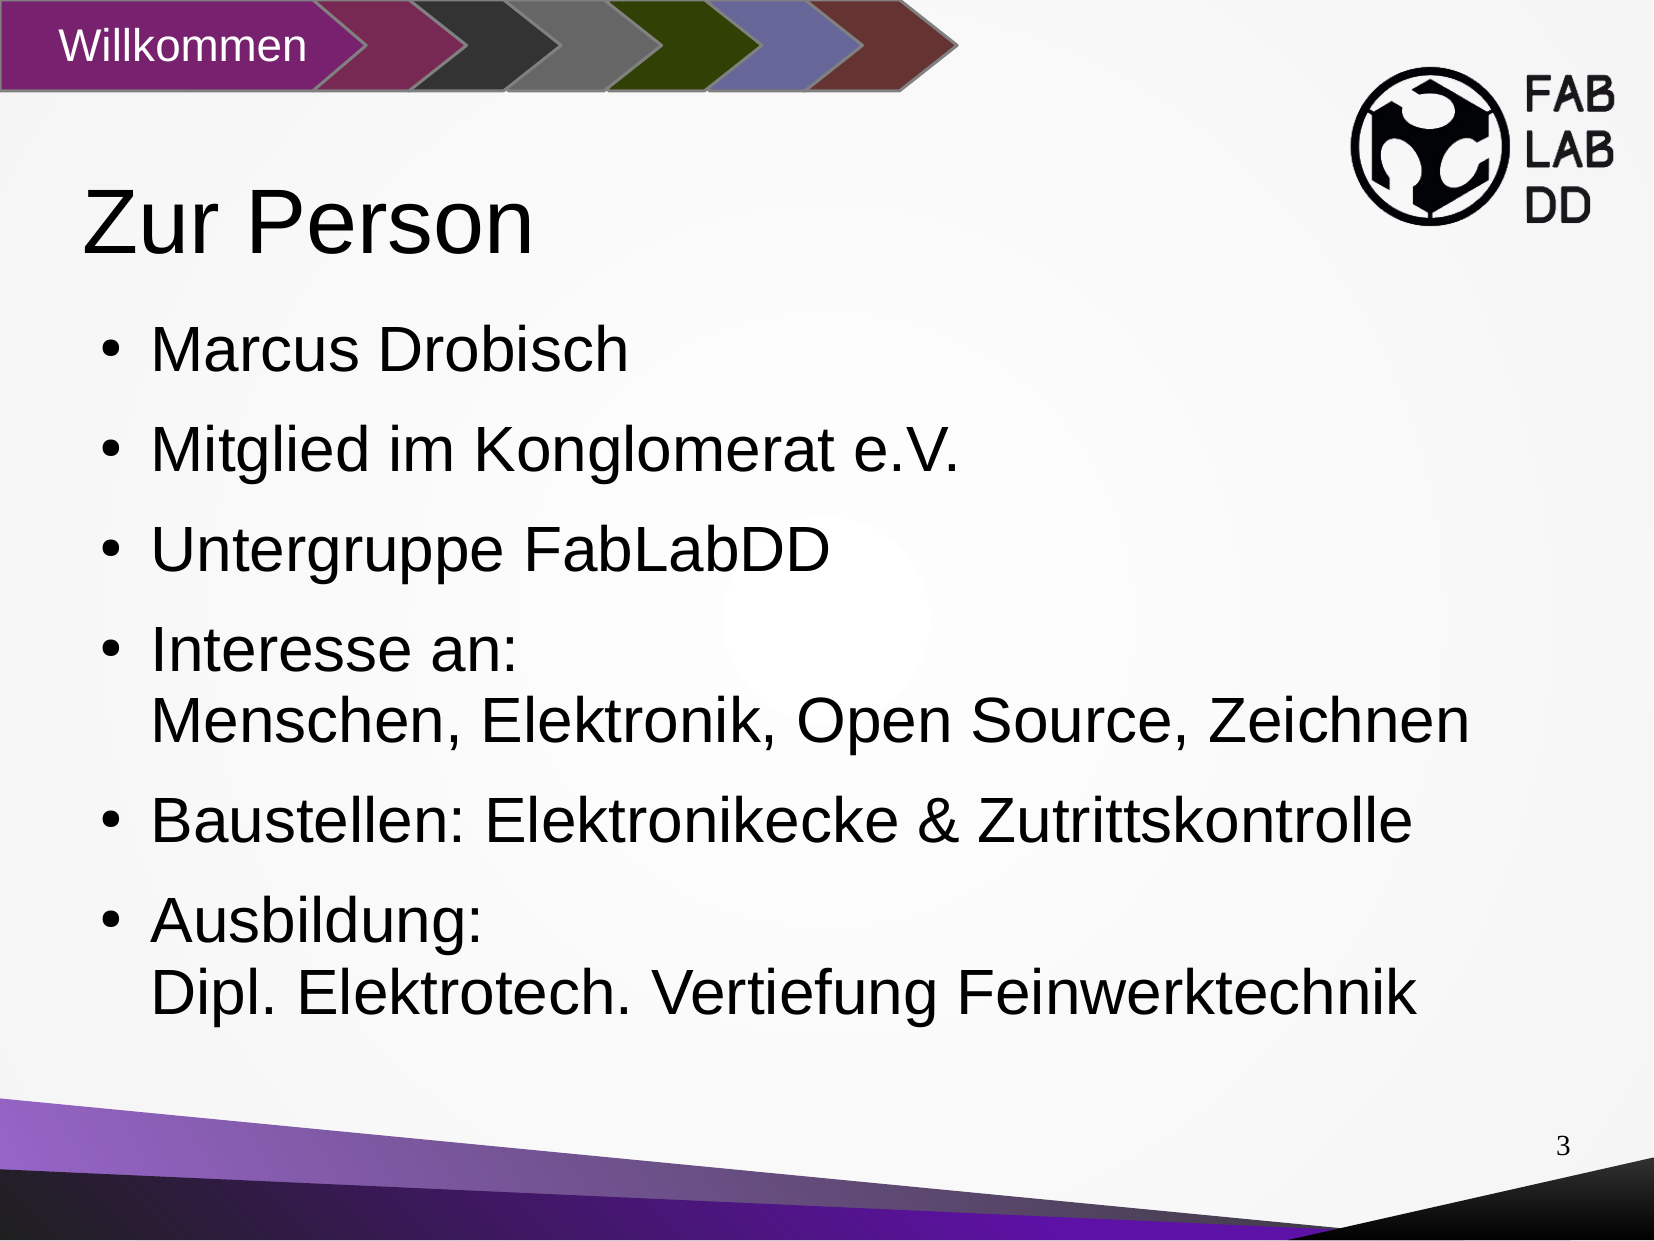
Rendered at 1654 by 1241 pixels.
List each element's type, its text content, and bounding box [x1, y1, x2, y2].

list Marcus Drobisch Mitglied im Konglomerat e.V. Untergruppe FabLabDD Interesse an: Menschen, Elektronik, Open Source, Zeichnen Baustellen: Elektronikecke & Zutrittskontrolle Ausbildung: Dipl. Elektrotech. Vertiefung Feinwerktechnik [82, 313, 1538, 1034]
picture [1324, 36, 1642, 257]
text_box Willkommen [0, 0, 367, 91]
text_box [314, 0, 958, 91]
title Zur Person [82, 118, 1300, 313]
